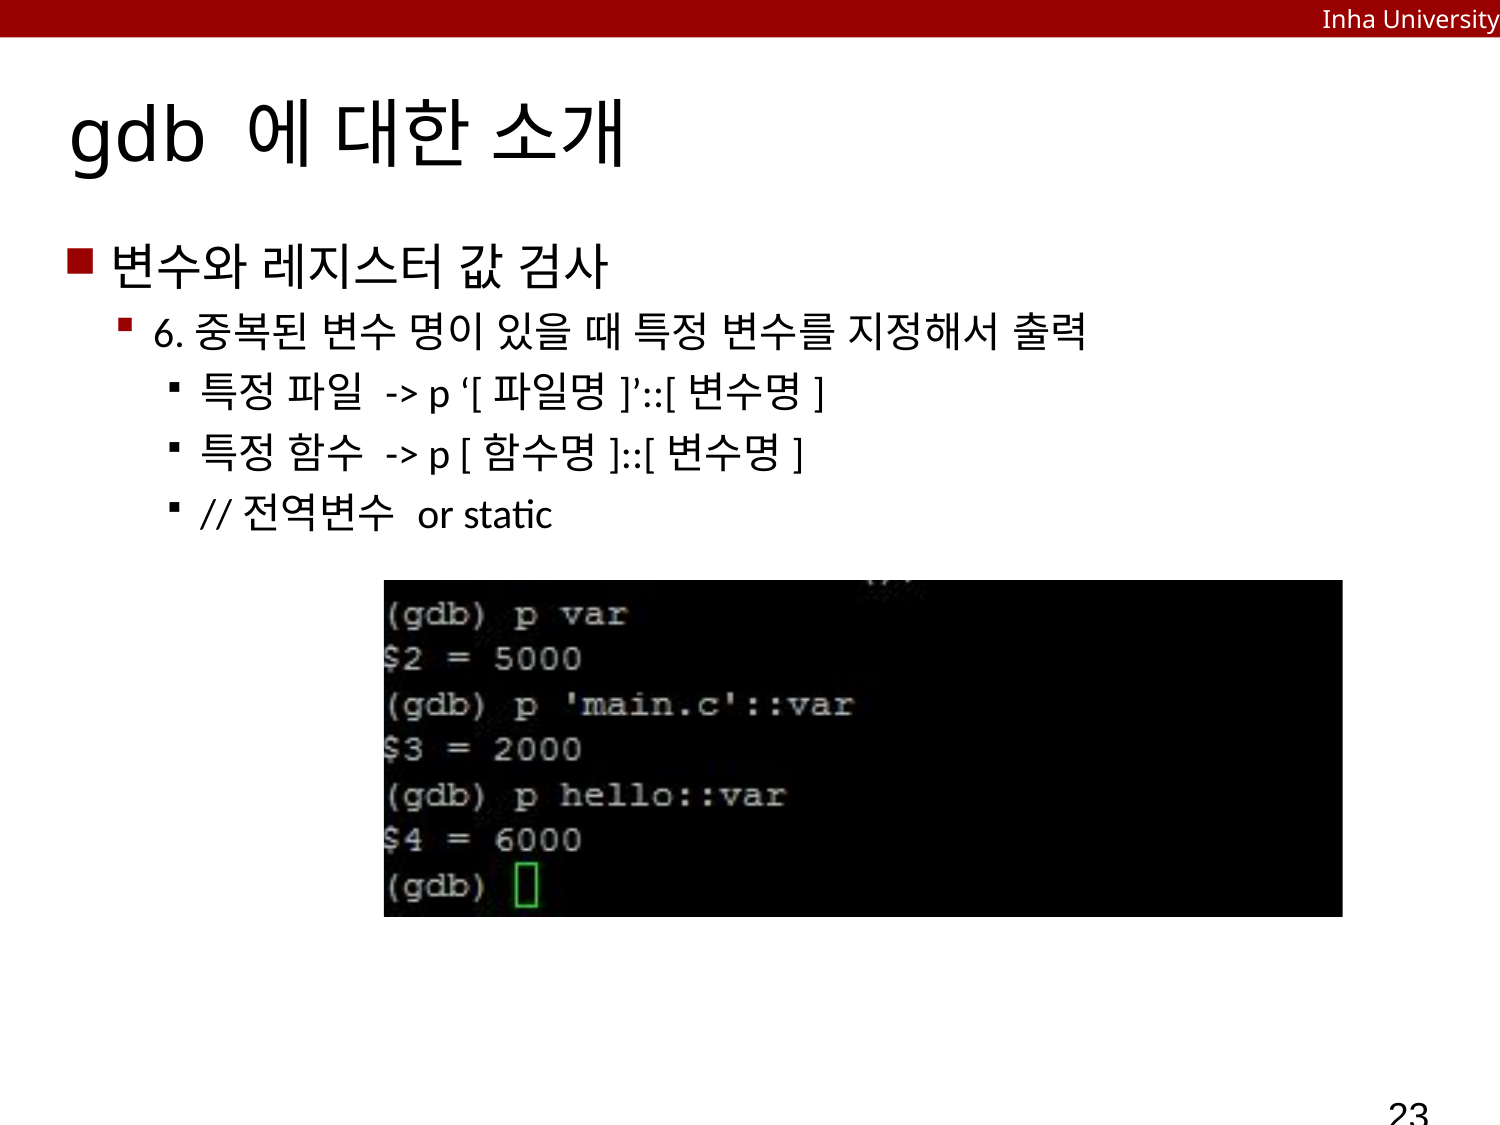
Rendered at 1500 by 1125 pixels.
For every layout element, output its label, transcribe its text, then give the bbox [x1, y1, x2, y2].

text_box [0, 0, 1500, 38]
list 변수와 레지스터 값 검사 6.중복된 변수 명이 있을 때 특정 변수를 지정해서 출력 특정 파일 -> p ‘[파일명]’::[변수명] 특정 함수 -> p [함수명]::[변수명] //전역변수 or static [62, 229, 1438, 1050]
title gdb 에 대한 소개 [62, 41, 1438, 221]
text_box Inha University [1322, 3, 1500, 33]
picture [383, 580, 1343, 917]
